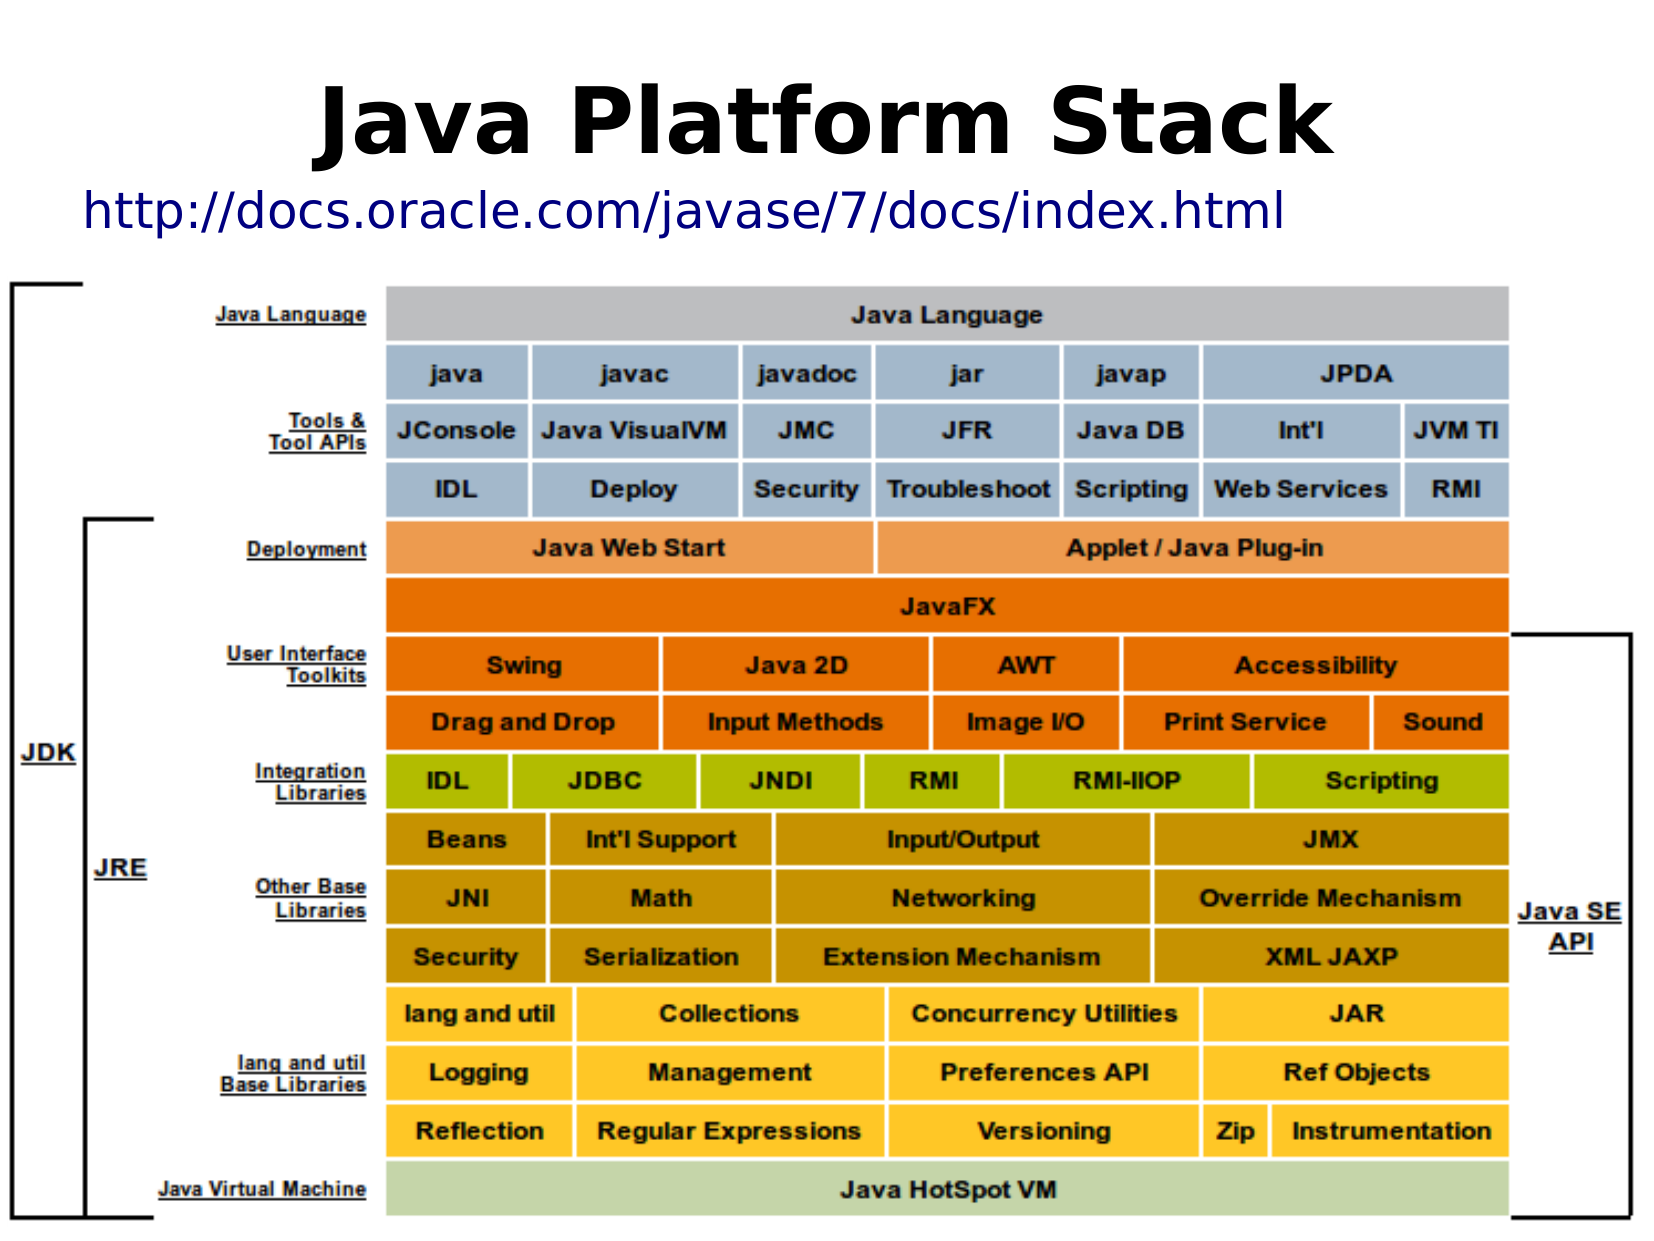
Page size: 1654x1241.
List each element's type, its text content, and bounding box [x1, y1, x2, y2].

list http://docs.oracle.com/javase/7/docs/index.html [82, 181, 1571, 280]
picture [6, 276, 1649, 1227]
title Java Platform Stack [82, 49, 1571, 181]
